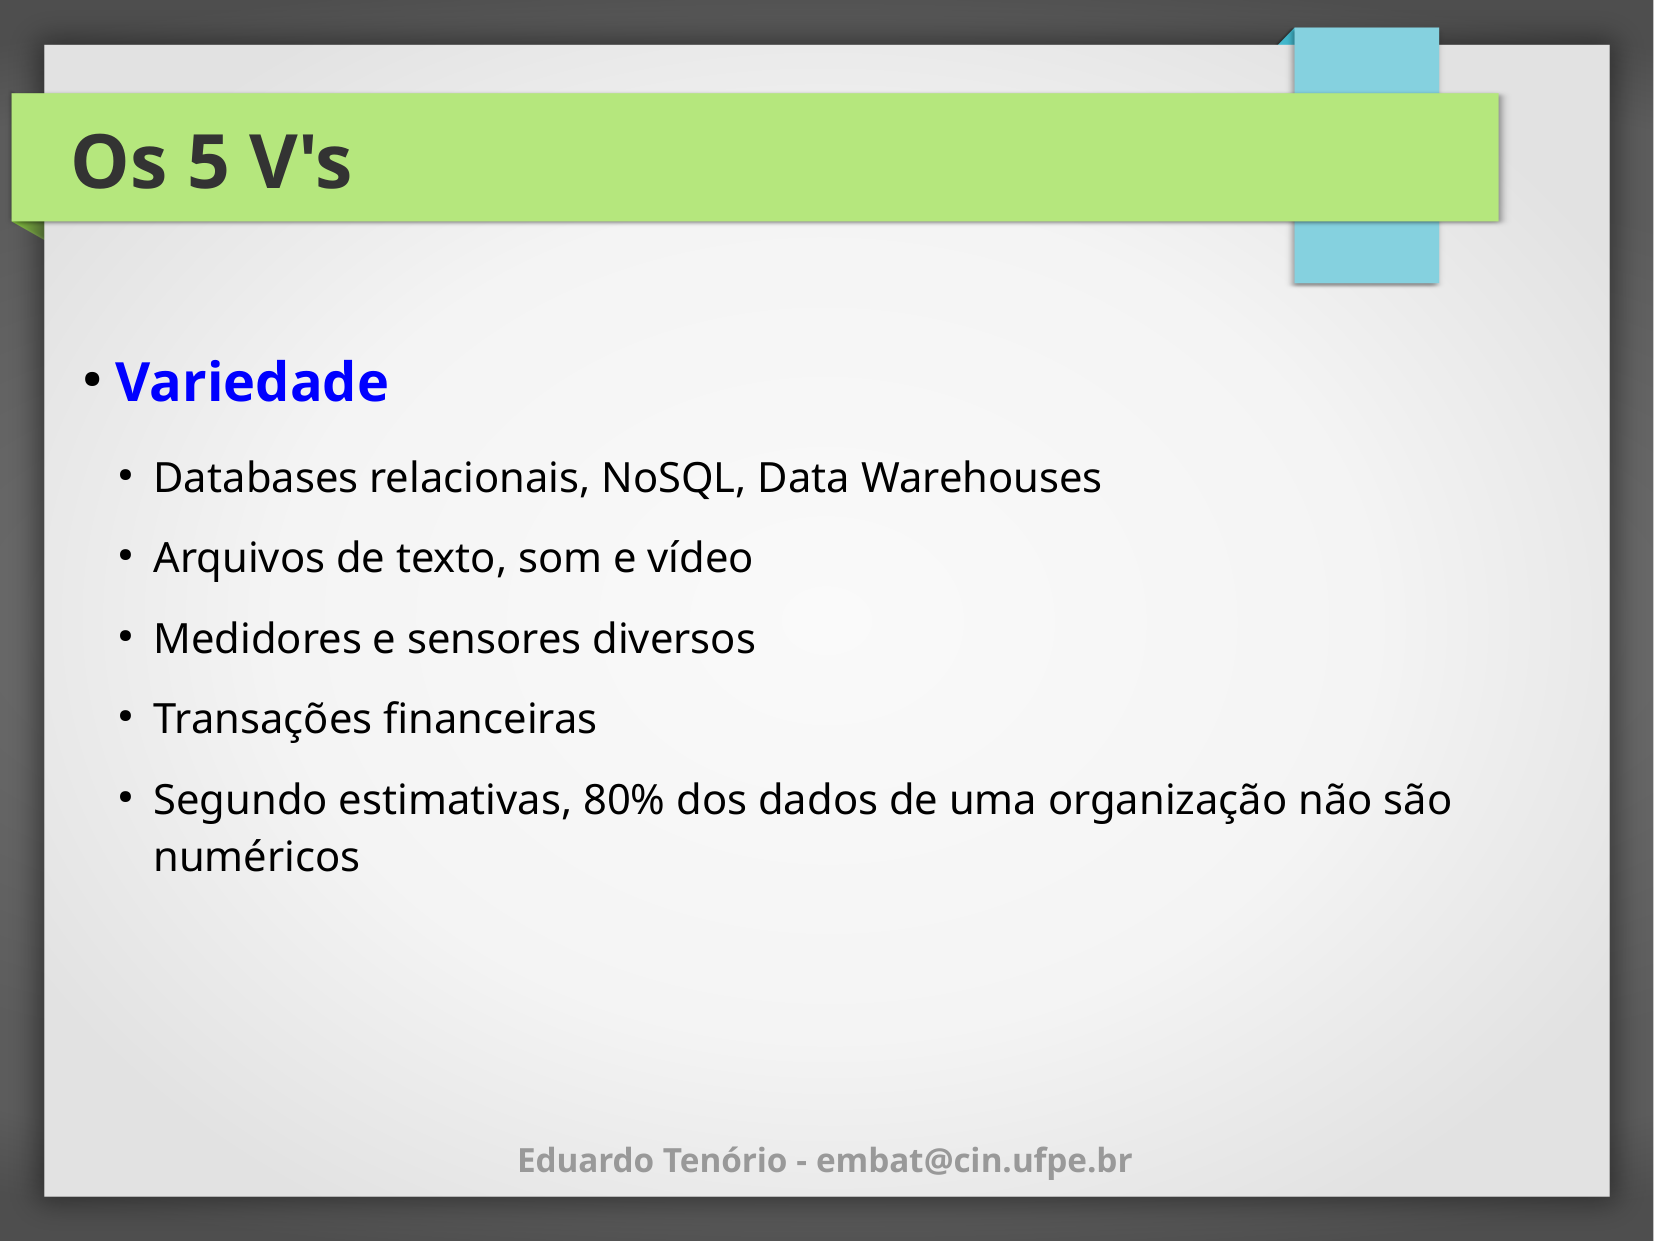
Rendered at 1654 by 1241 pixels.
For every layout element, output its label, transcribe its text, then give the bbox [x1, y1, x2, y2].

title Os 5 V's [70, 97, 1229, 221]
text_box Eduardo Tenório - embat@cin.ufpe.br [45, 1130, 1606, 1201]
list Variedade Databases relacionais, NoSQL, Data Warehouses Arquivos de texto, som e vídeo Medidores e sensores diversos Transações financeiras Segundo estimativas, 80% dos dados de uma organização não são numéricos [82, 343, 1538, 1063]
picture [0, 0, 1654, 1241]
